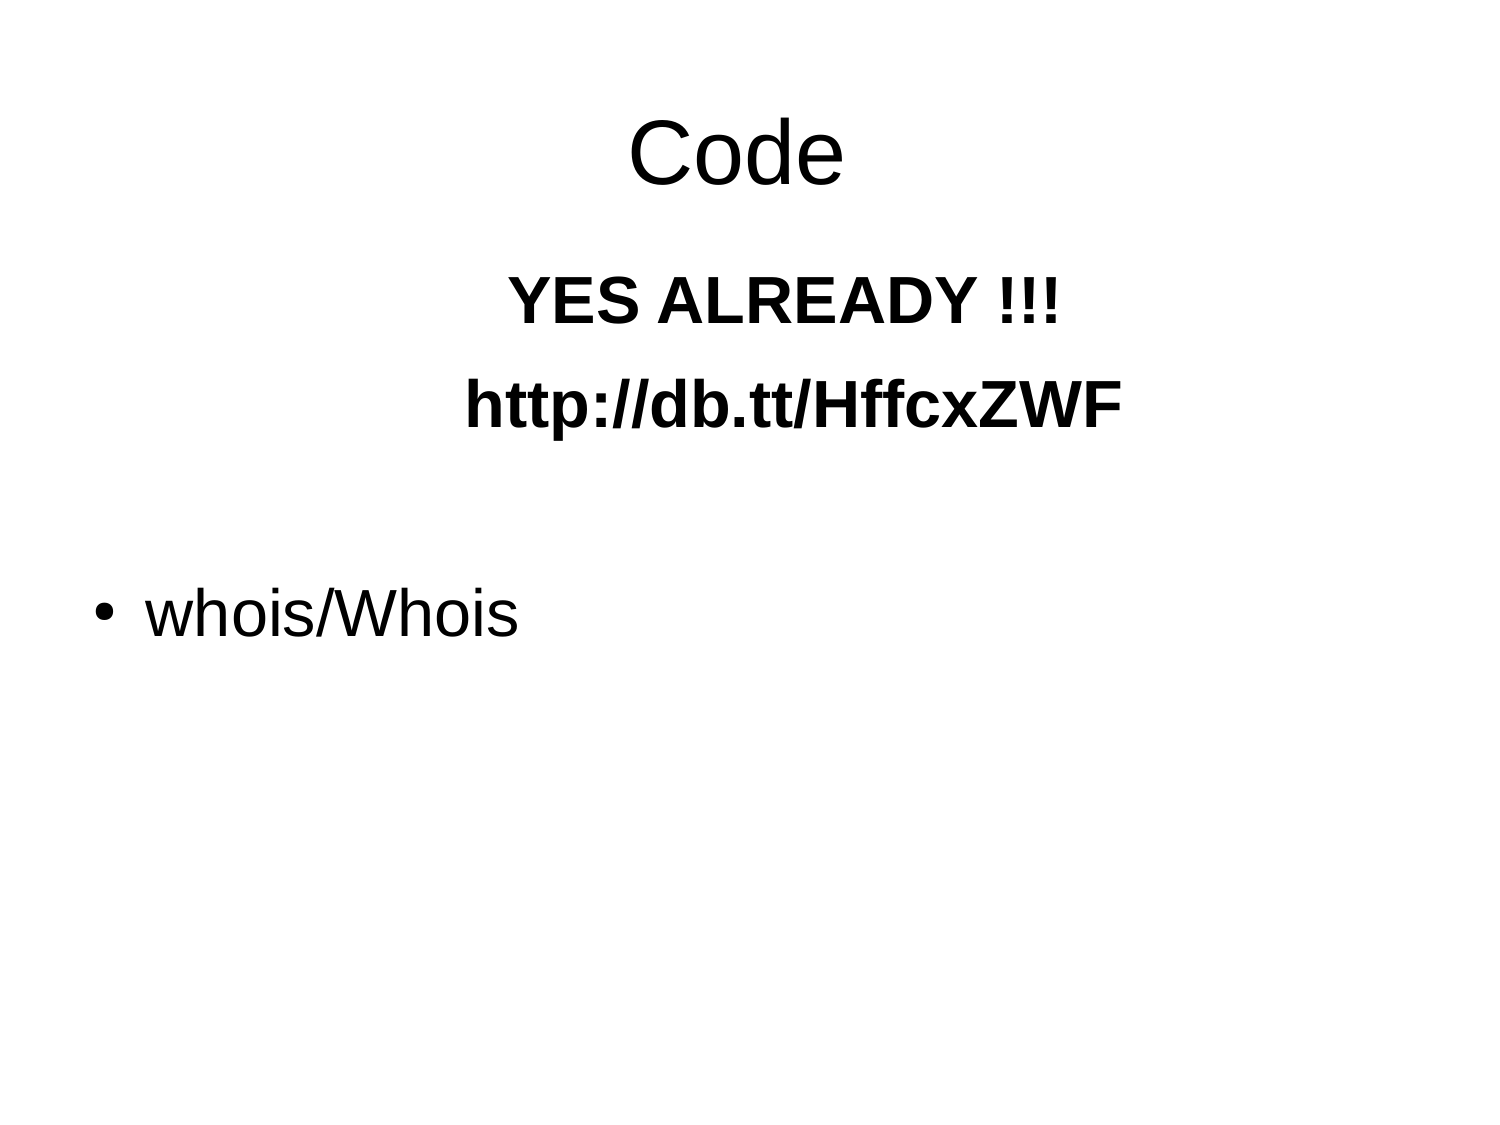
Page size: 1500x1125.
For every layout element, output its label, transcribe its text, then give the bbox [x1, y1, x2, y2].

title Code [75, 59, 1425, 247]
list YES ALREADY !!! http://db.tt/HffcxZWF whois/Whois [75, 263, 1425, 916]
